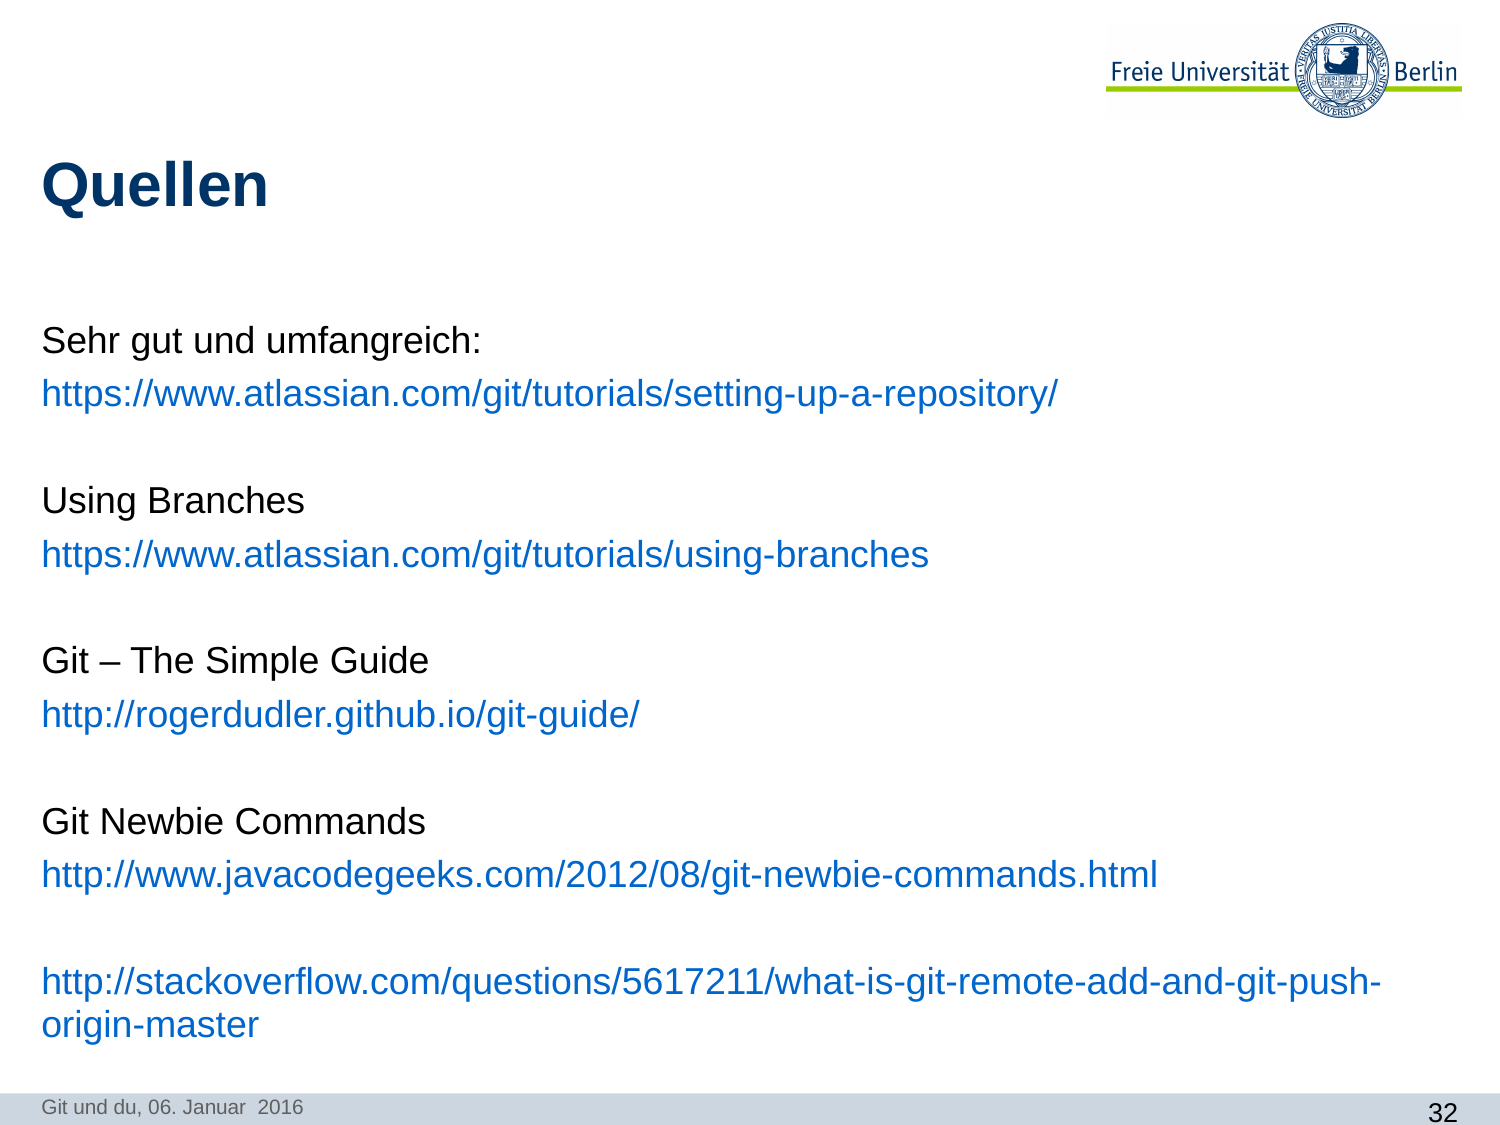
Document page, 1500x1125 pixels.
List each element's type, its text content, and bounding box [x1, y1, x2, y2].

picture [1106, 23, 1462, 118]
title Quellen [41, 149, 1460, 221]
list Sehr gut und umfangreich: https://www.atlassian.com/git/tutorials/setting-up-a-repository/ Using Branches https://www.atlassian.com/git/tutorials/using-branches Git – The Simple Guide http://rogerdudler.github.io/git-guide/ Git Newbie Commands http://www.javacodegeeks.com/2012/08/git-newbie-commands.html http://stackoverflow.com/questions/5617211/what-is-git-remote-add-and-git-push-origin-master [41, 265, 1460, 1046]
